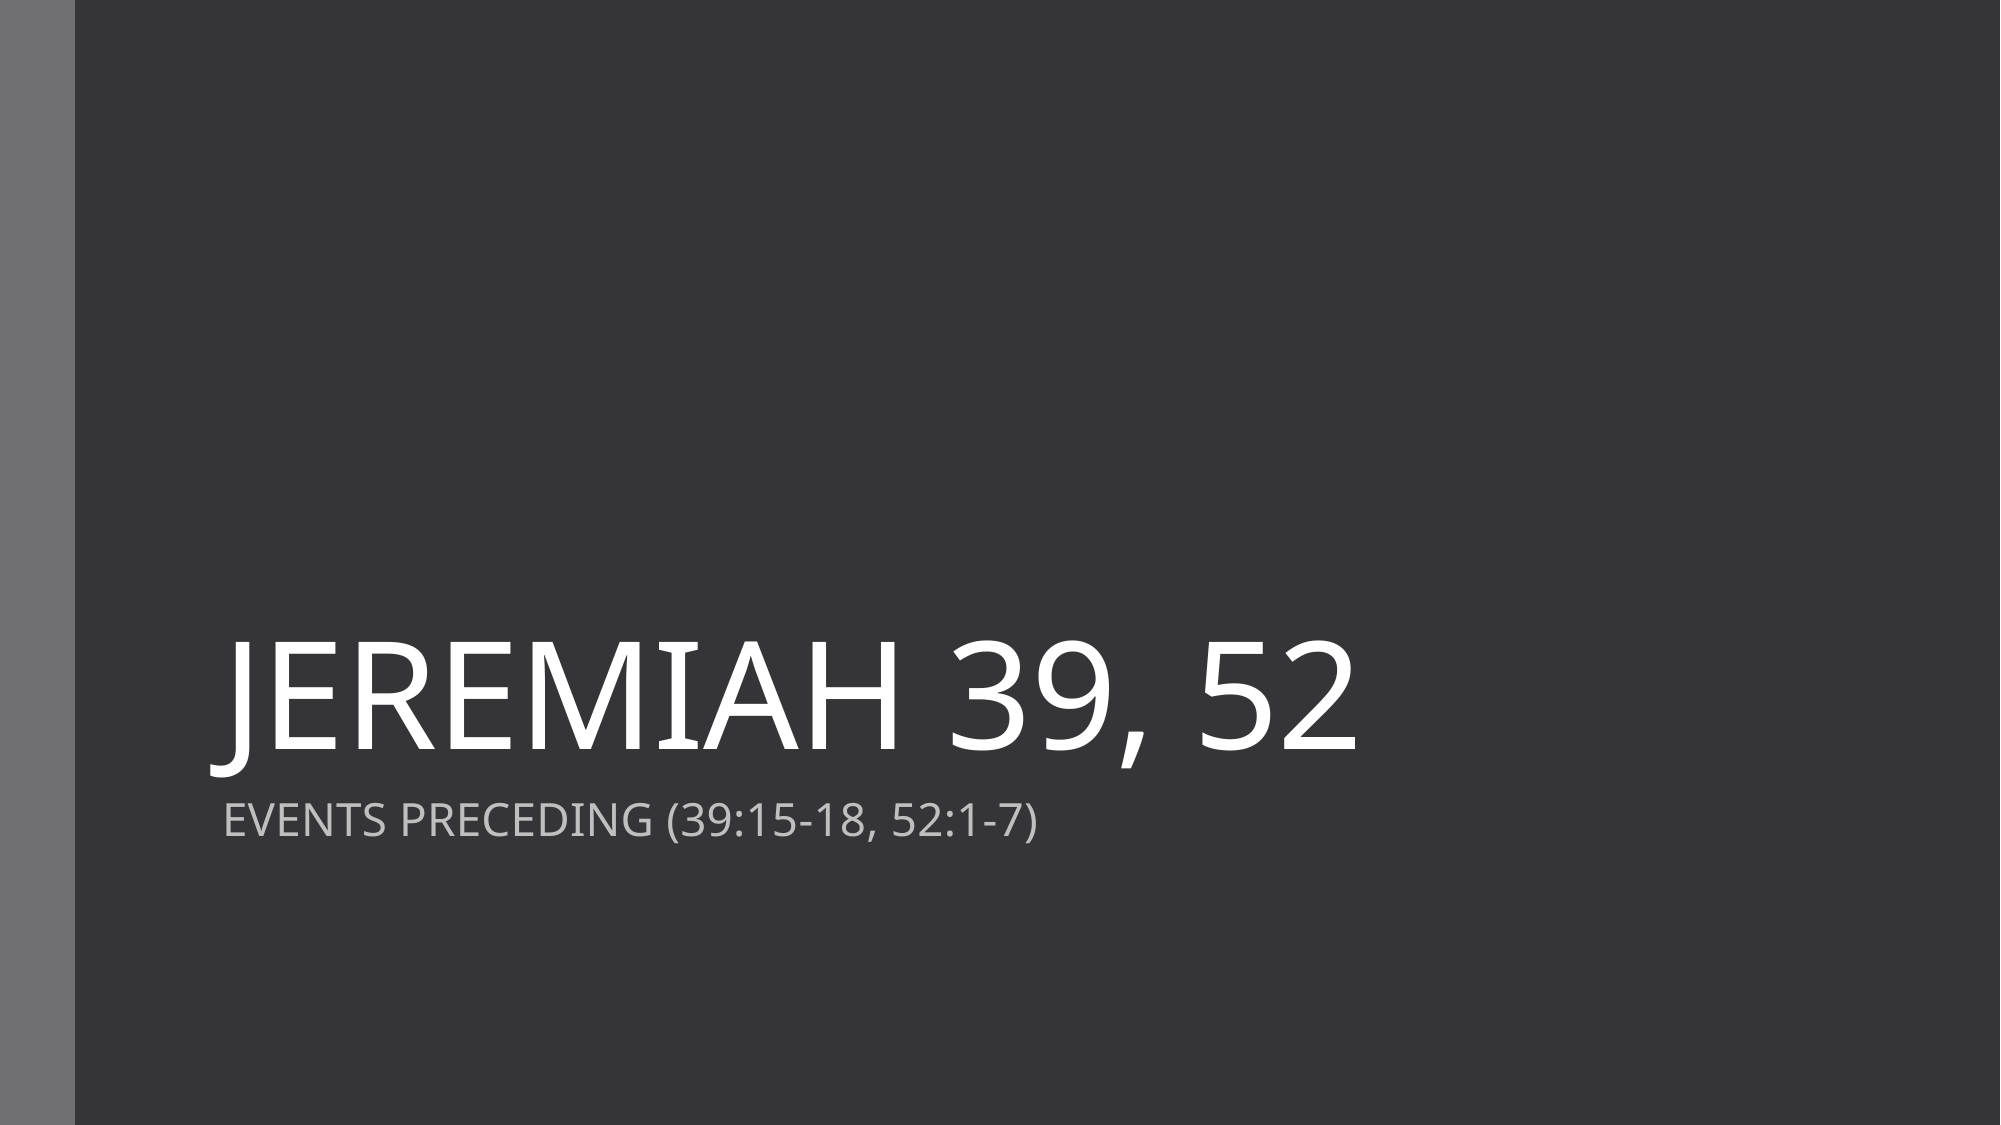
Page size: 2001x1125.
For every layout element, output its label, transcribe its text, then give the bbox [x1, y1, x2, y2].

title JEREMIAH 39, 52 [206, 124, 1752, 787]
subtitle EVENTS PRECEDING (39:15-18, 52:1-7) [206, 787, 1752, 1066]
